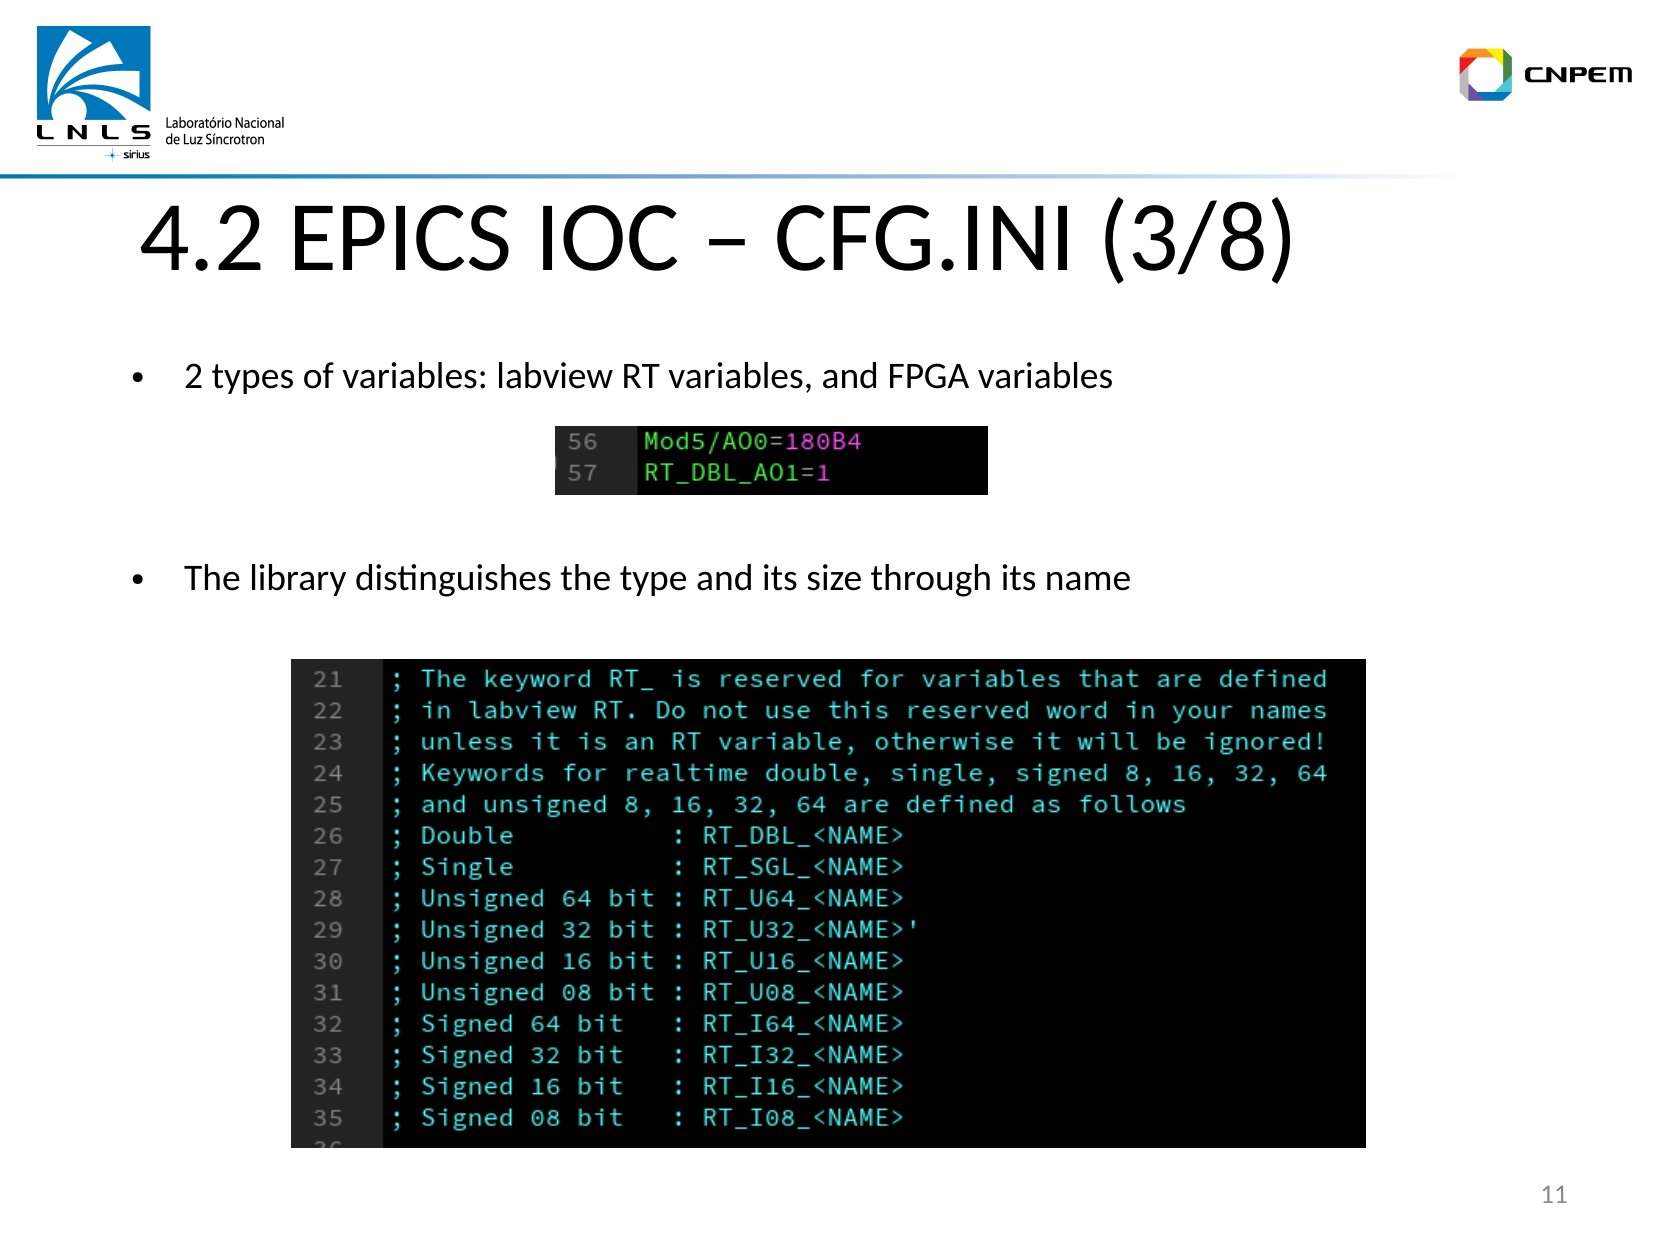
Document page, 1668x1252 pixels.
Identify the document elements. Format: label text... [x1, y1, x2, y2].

list 2 types of variables: labview RT variables, and FPGA variables The library distinguishes the type and its size through its name [113, 360, 1546, 661]
text_box 4.2 EPICS IOC – CFG.INI (3/8) [139, 145, 1580, 346]
picture [0, 0, 1668, 1251]
